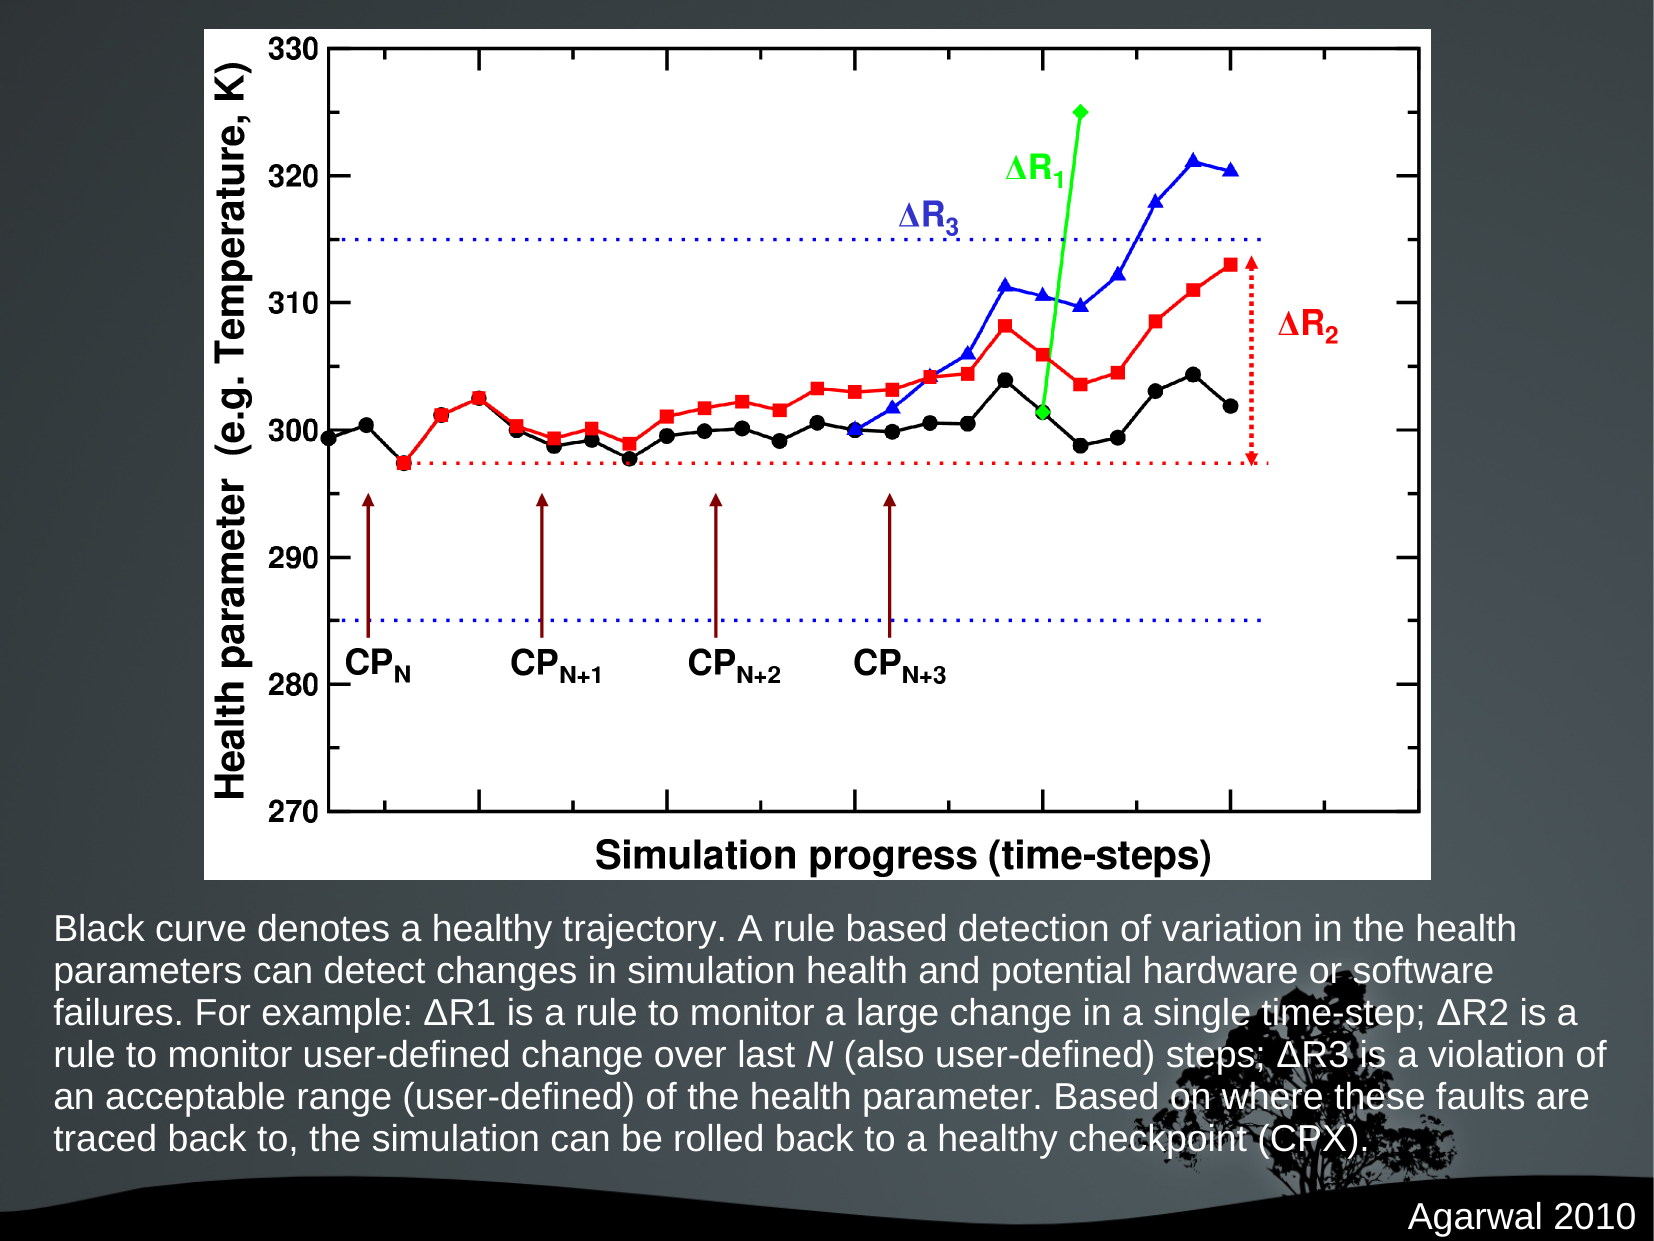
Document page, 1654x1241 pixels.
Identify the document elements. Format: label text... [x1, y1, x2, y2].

picture [0, 0, 1654, 1241]
text_box Black curve denotes a healthy trajectory. A rule based detection of variation in the health parameters can detect changes in simulation health and potential hardware or software failures. For example: ΔR1 is a rule to monitor a large change in a single time-step; ΔR2 is a rule to monitor user-defined change over last N (also user-defined) steps; ΔR3 is a violation of an acceptable range (user-defined) of the health parameter. Based on where these faults are traced back to, the simulation can be rolled back to a healthy checkpoint (CPX). [38, 900, 1623, 1168]
text_box Agarwal 2010 [1393, 1188, 1652, 1241]
